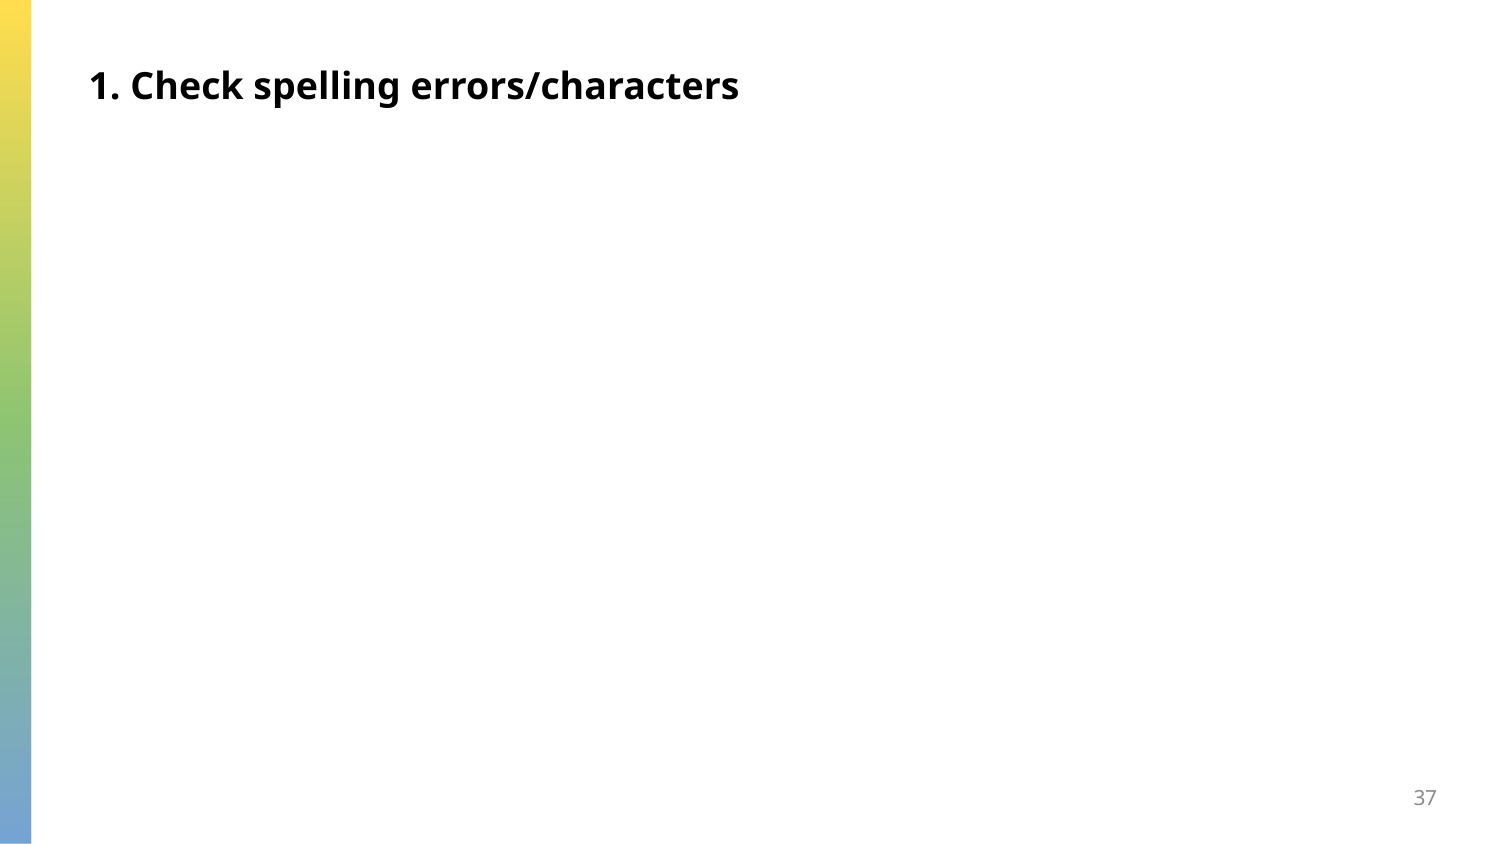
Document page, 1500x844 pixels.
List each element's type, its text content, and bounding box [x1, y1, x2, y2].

list 1. Check spelling errors/characters [88, 61, 1442, 157]
picture [0, 0, 1500, 844]
